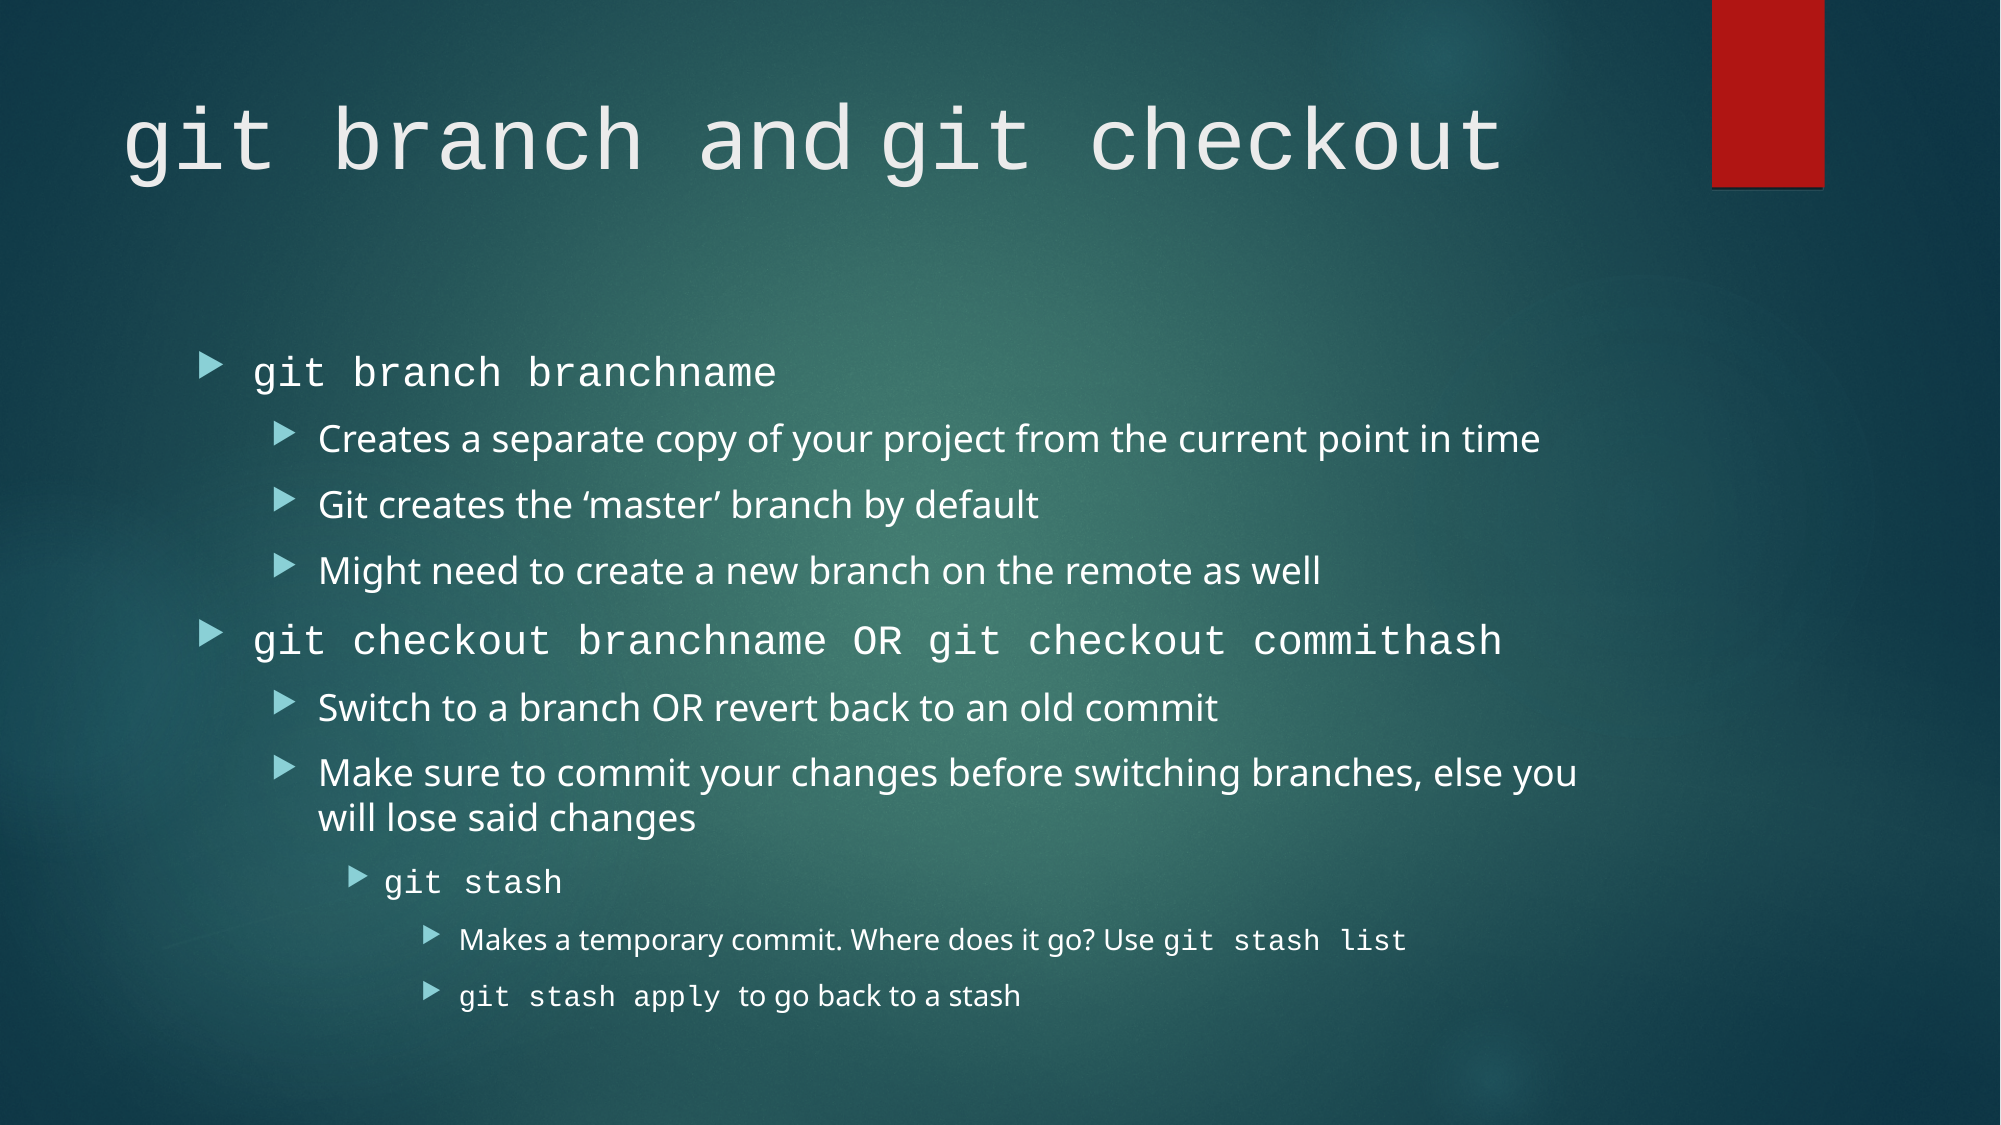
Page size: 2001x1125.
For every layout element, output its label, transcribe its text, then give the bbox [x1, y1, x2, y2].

picture [0, 0, 2001, 1125]
list git branch branchname Creates a separate copy of your project from the current point in time Git creates the ‘master’ branch by default Might need to create a new branch on the remote as well git checkout branchname OR git checkout commithash Switch to a branch OR revert back to an old commit Make sure to commit your changes before switching branches, else you will lose said changes git stash Makes a temporary commit. Where does it go? Use git stash list git stash apply to go back to a stash [181, 336, 1649, 1025]
title git branch and git checkout [106, 74, 1649, 304]
